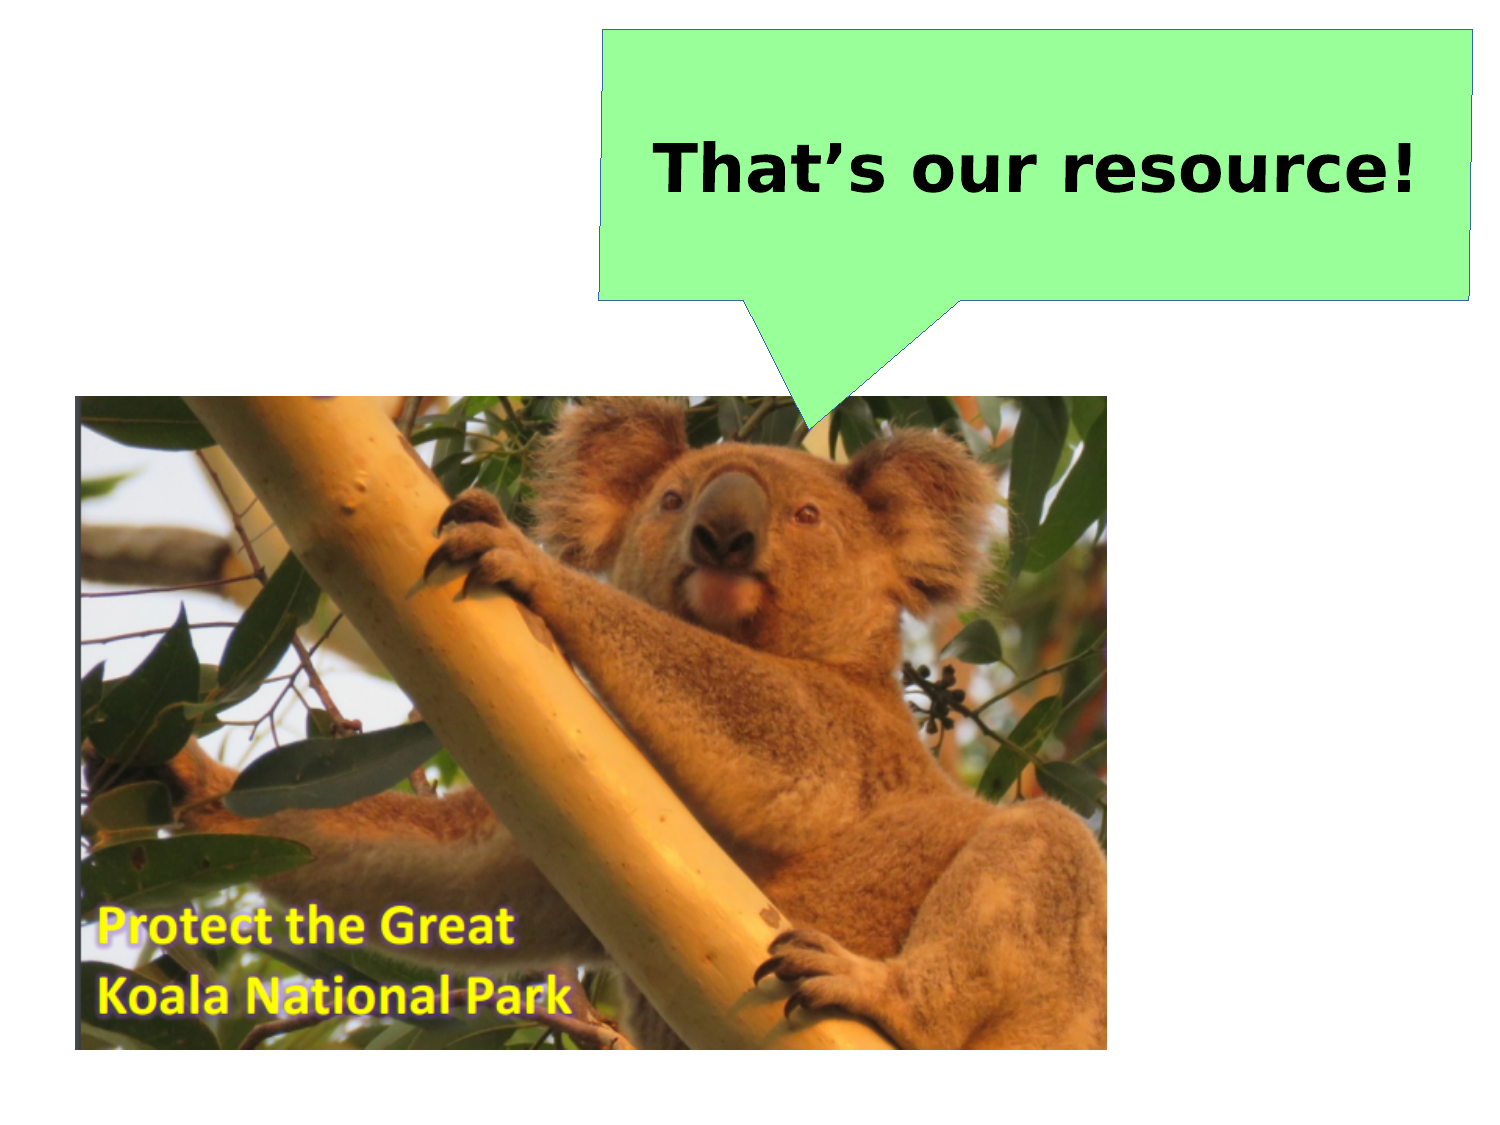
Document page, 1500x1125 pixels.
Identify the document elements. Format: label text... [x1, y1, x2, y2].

text_box That’s our resource! [598, 29, 1473, 430]
picture [75, 396, 1107, 1051]
